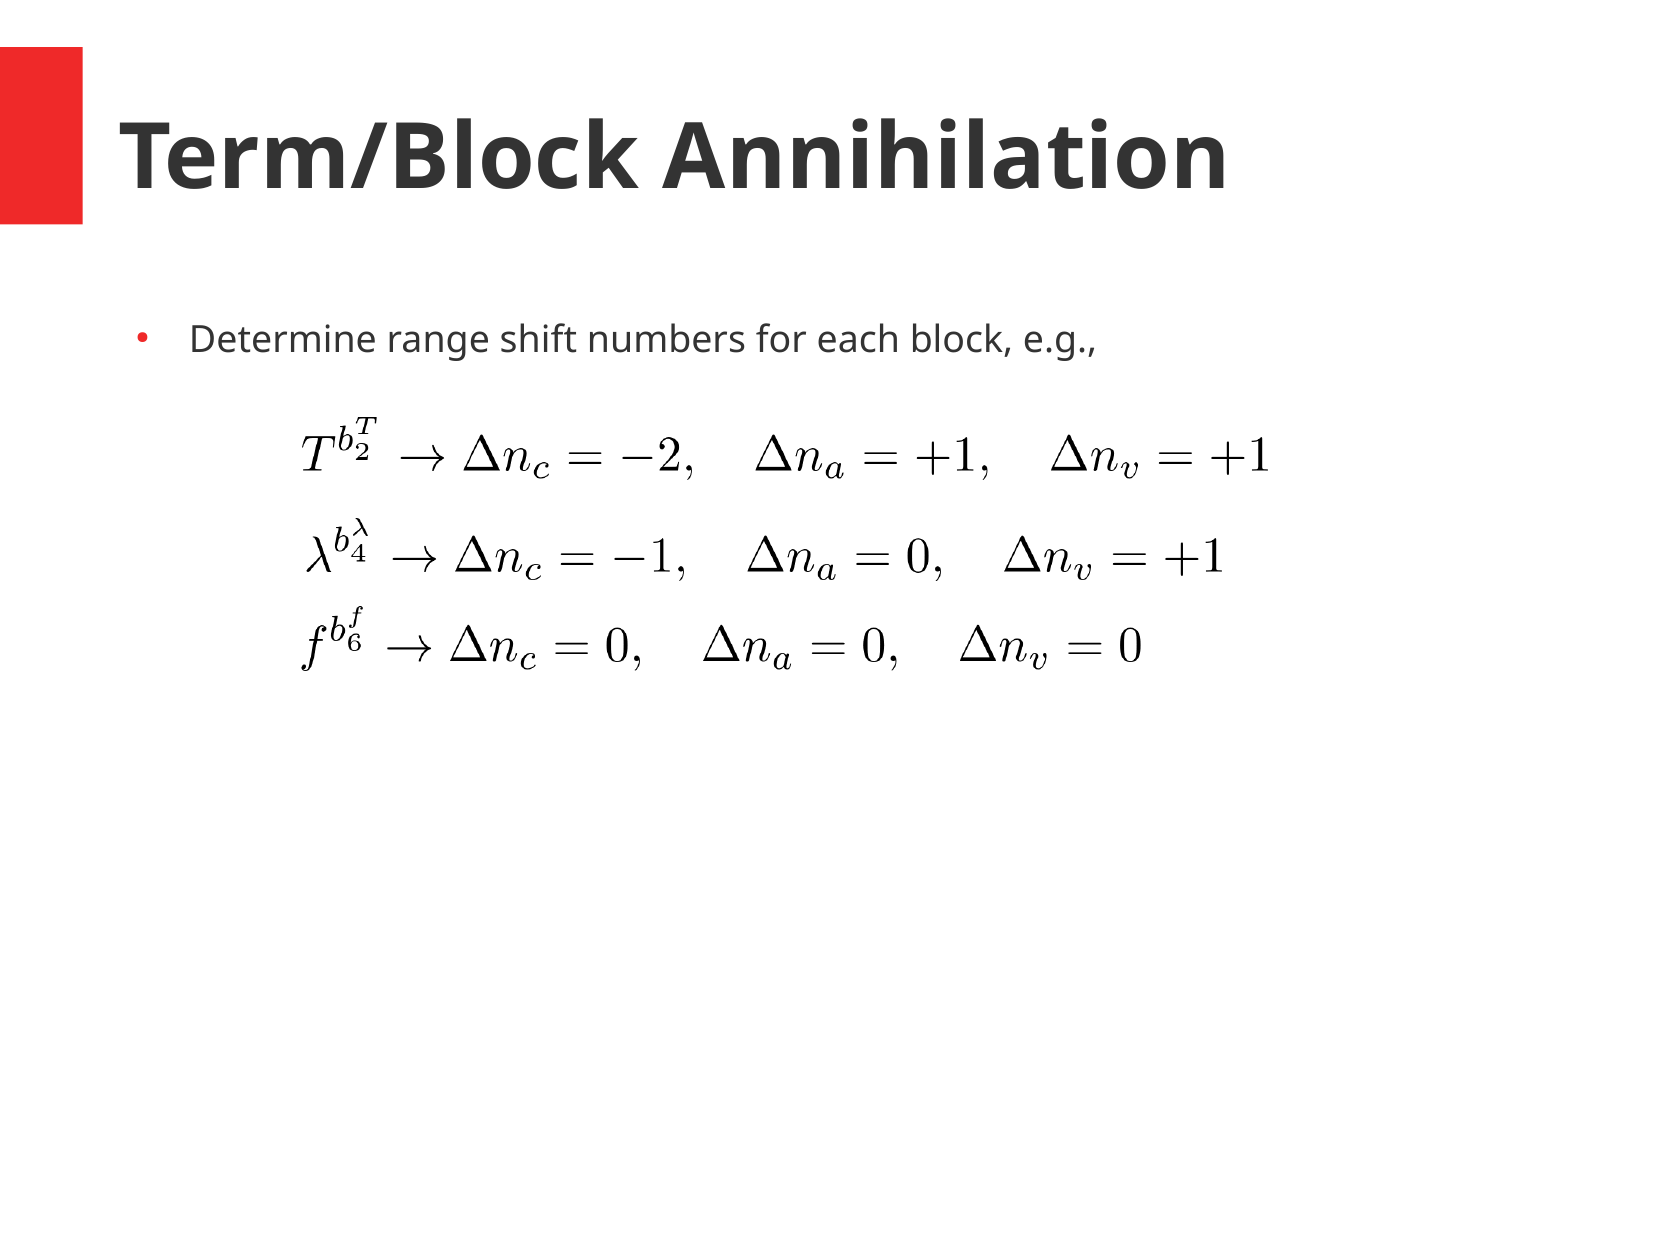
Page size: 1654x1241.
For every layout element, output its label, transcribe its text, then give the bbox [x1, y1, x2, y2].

title Term/Block Annihilation [118, 49, 1571, 257]
picture [306, 518, 1222, 581]
picture [301, 606, 1141, 671]
picture [301, 417, 1268, 480]
list Determine range shift numbers for each block, e.g., [118, 312, 1536, 559]
